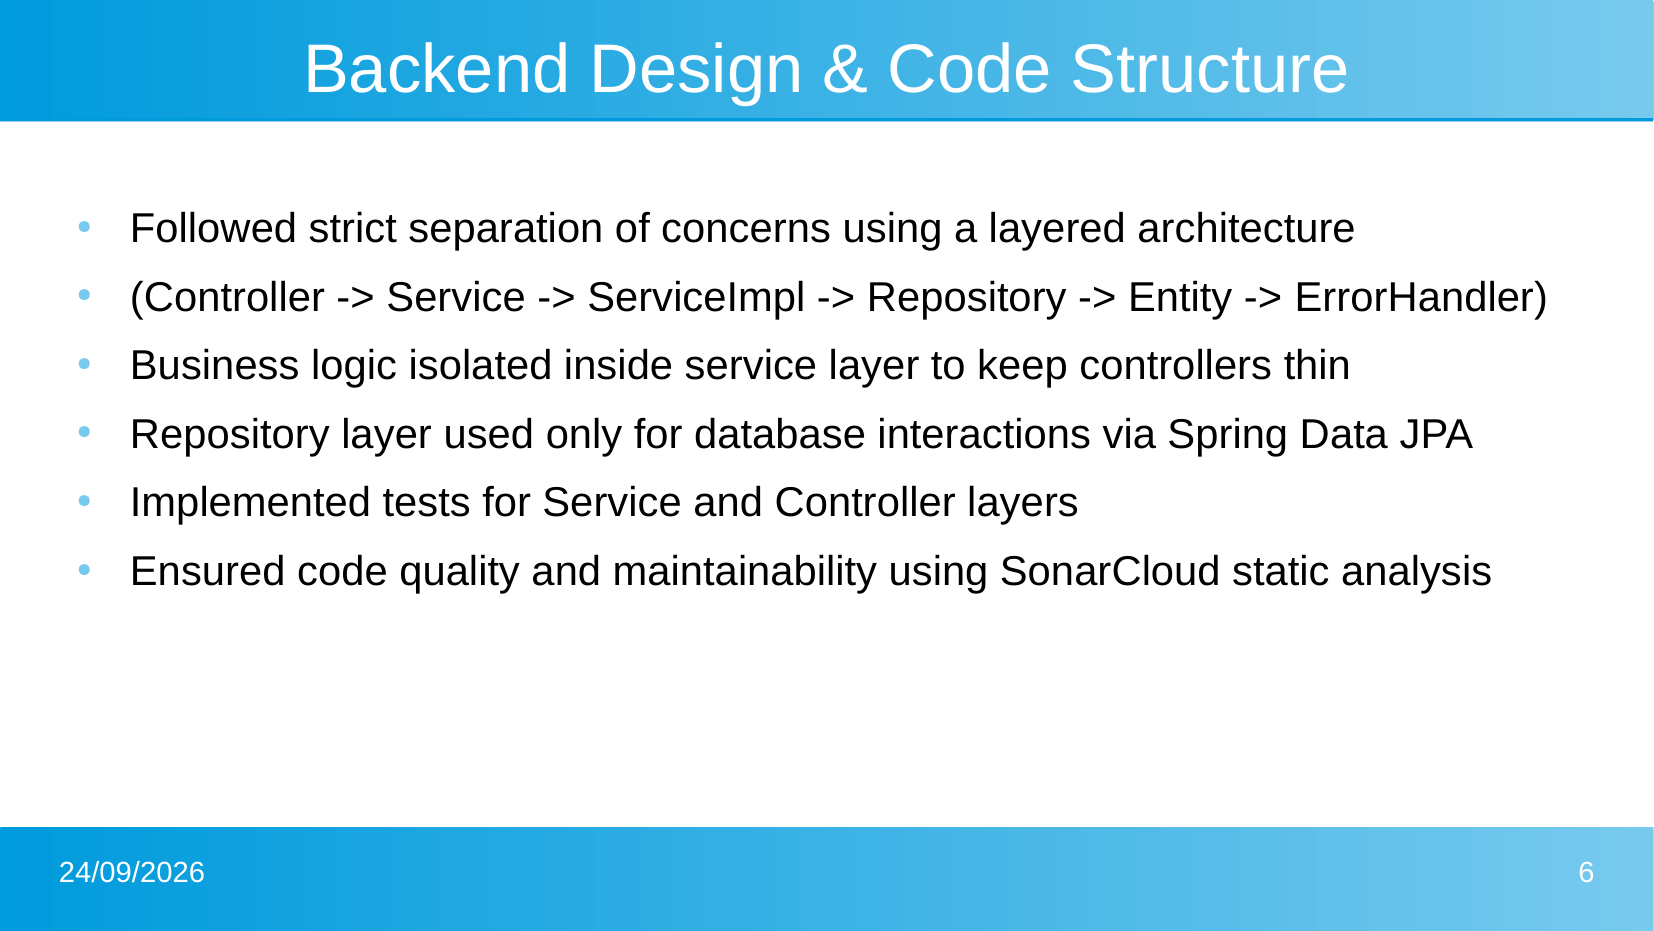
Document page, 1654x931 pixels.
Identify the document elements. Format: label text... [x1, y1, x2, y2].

title Backend Design & Code Structure [59, 29, 1595, 108]
list Followed strict separation of concerns using a layered architecture (Controller -> Service -> ServiceImpl -> Repository -> Entity -> ErrorHandler) Business logic isolated inside service layer to keep controllers thin Repository layer used only for database interactions via Spring Data JPA Implemented tests for Service and Controller layers Ensured code quality and maintainability using SonarCloud static analysis [59, 204, 1595, 796]
